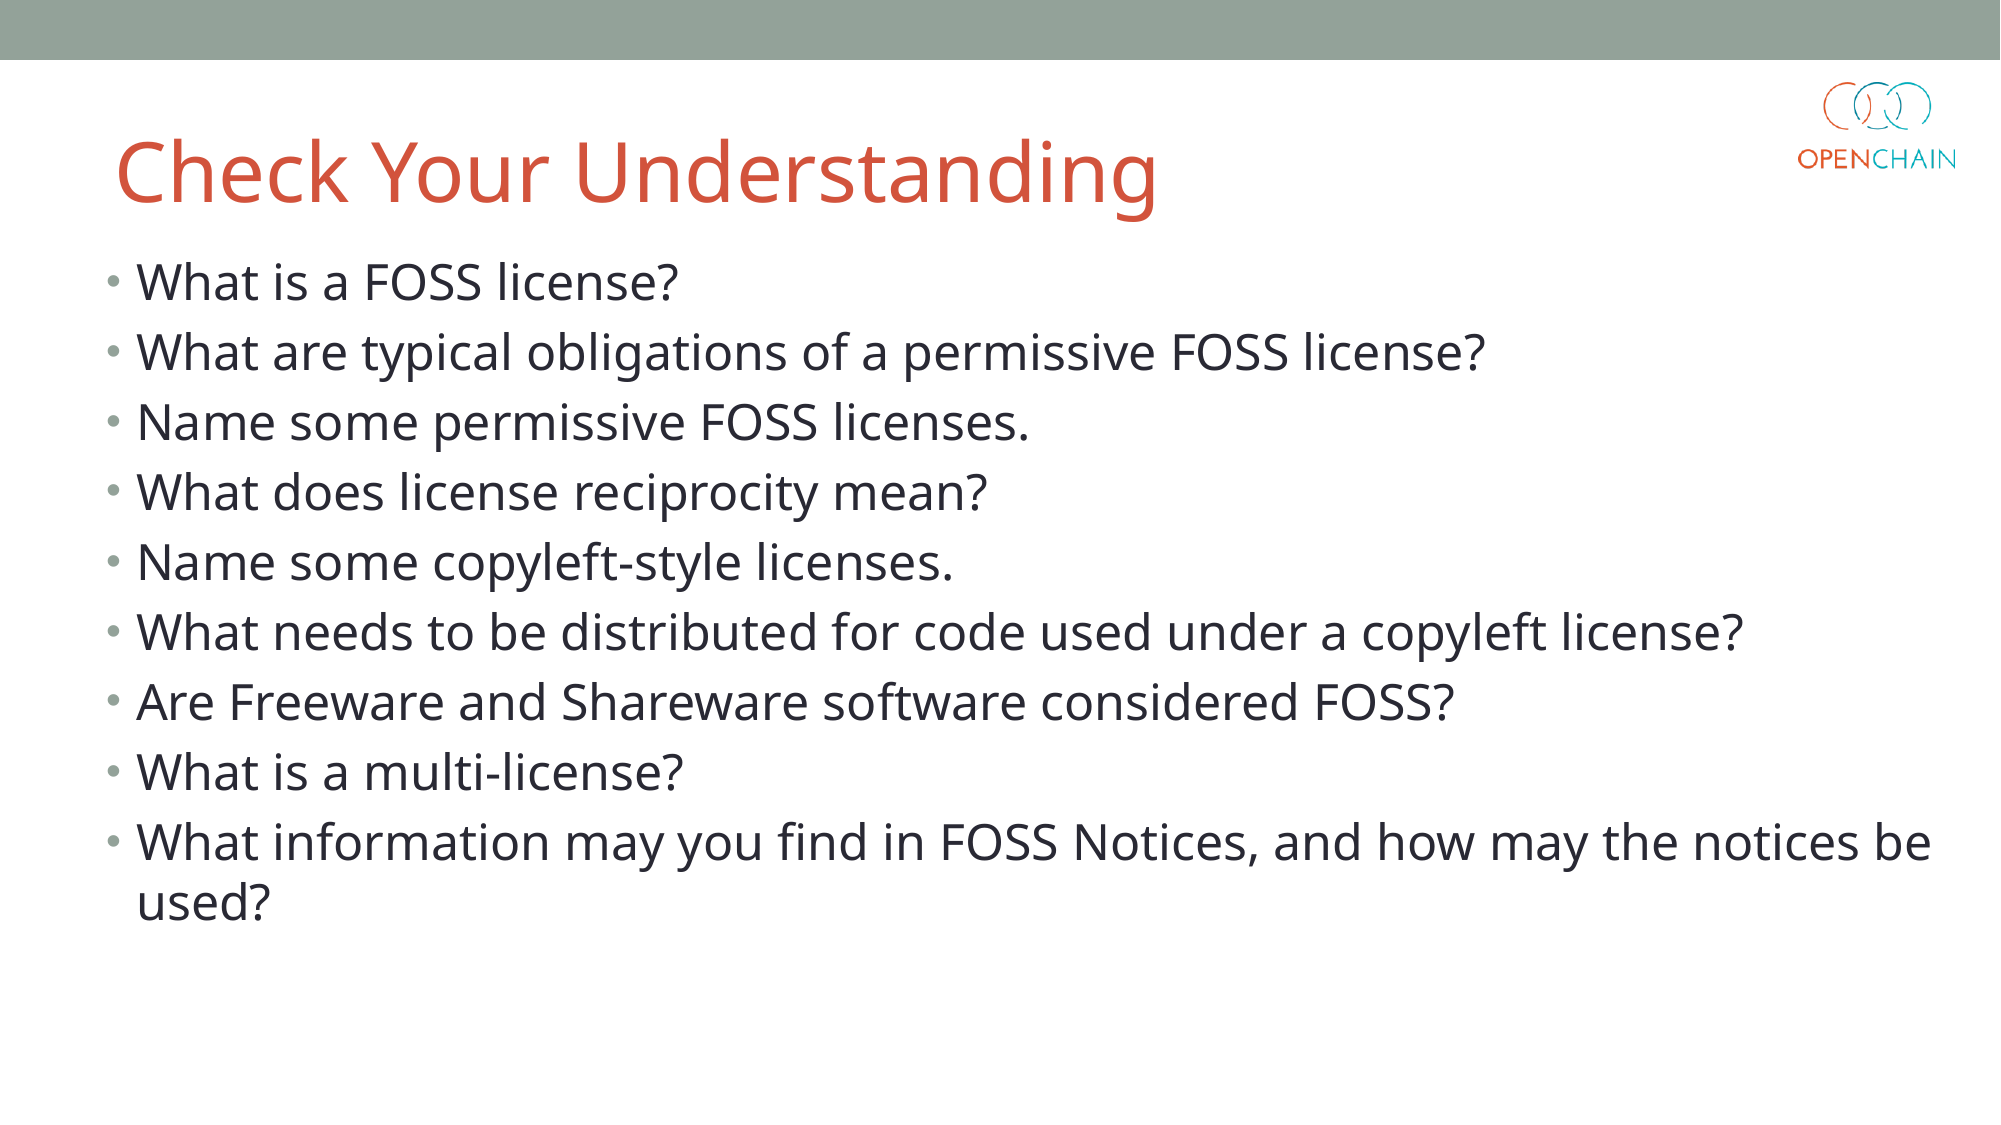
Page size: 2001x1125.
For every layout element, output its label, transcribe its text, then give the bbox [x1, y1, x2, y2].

text_box Check Your Understanding [99, 87, 1900, 243]
text_box What is a FOSS license? What are typical obligations of a permissive FOSS license? Name some permissive FOSS licenses. What does license reciprocity mean? Name some copyleft-style licenses. What needs to be distributed for code used under a copyleft license? Are Freeware and Shareware software considered FOSS? What is a multi-license? What information may you find in FOSS Notices, and how may the notices be used? [91, 243, 1970, 1125]
picture [1798, 82, 1955, 169]
